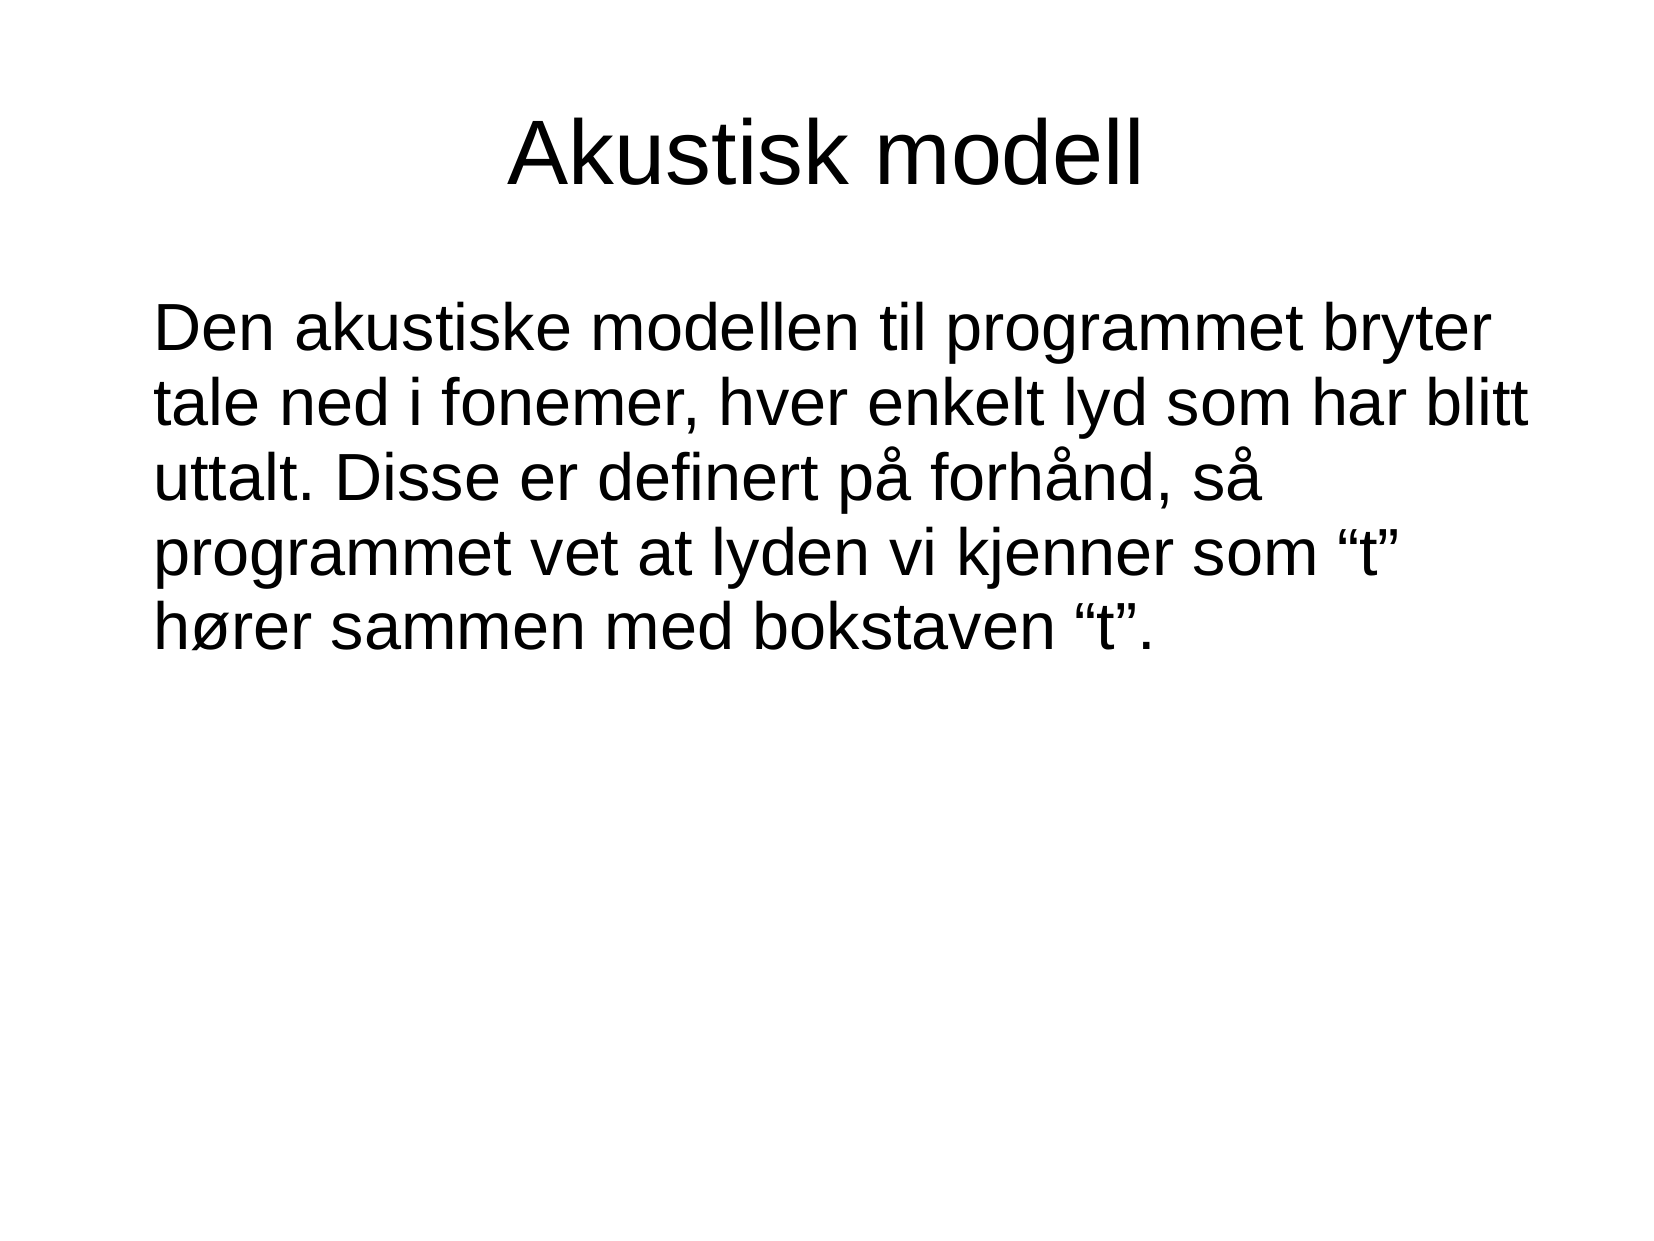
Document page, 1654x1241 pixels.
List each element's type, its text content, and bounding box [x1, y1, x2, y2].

list Den akustiske modellen til programmet bryter tale ned i fonemer, hver enkelt lyd som har blitt uttalt. Disse er definert på forhånd, så programmet vet at lyden vi kjenner som “t” hører sammen med bokstaven “t”. [82, 290, 1571, 1109]
title Akustisk modell [82, 49, 1571, 257]
